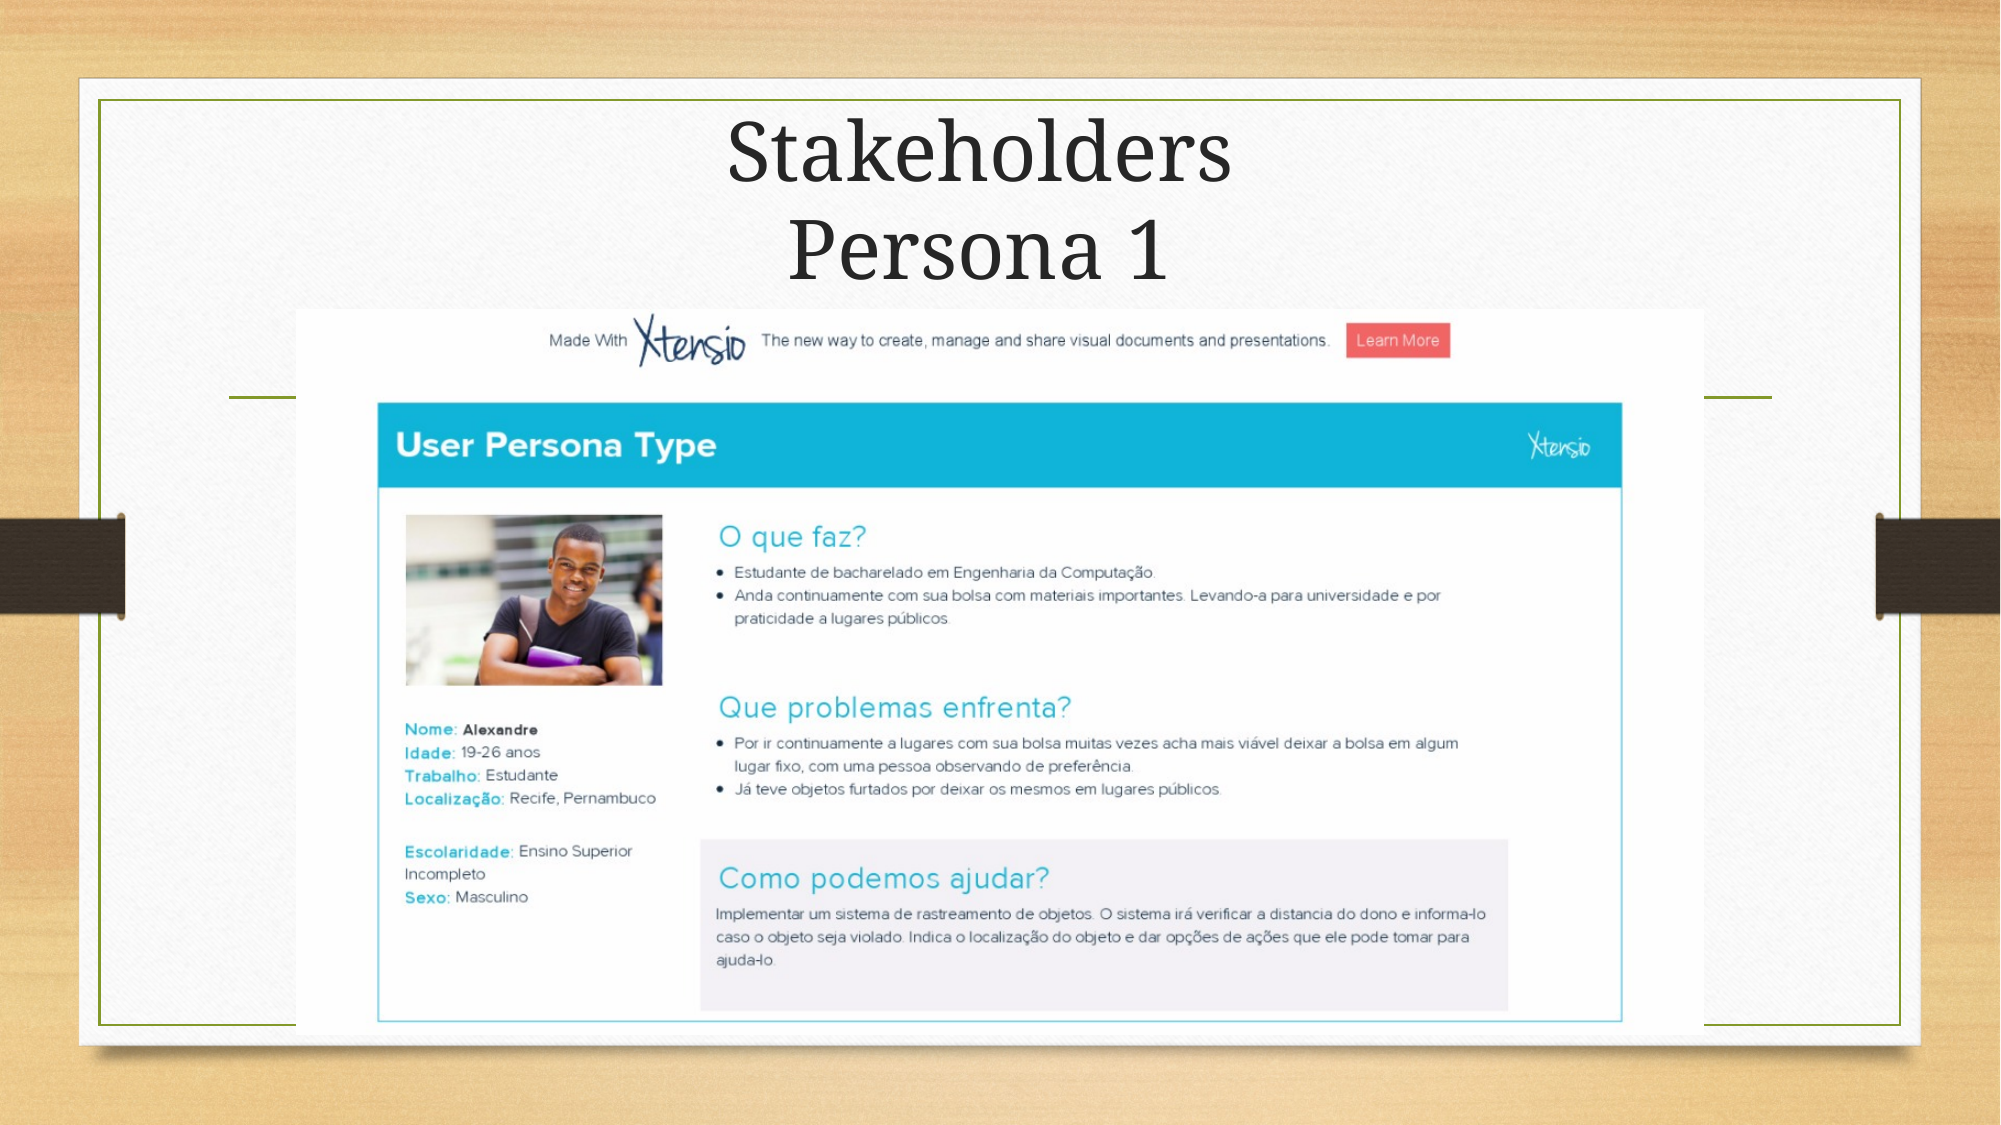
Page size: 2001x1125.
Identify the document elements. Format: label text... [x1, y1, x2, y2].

title Stakeholders Persona 1 [192, 90, 1768, 305]
picture [296, 309, 1704, 1035]
